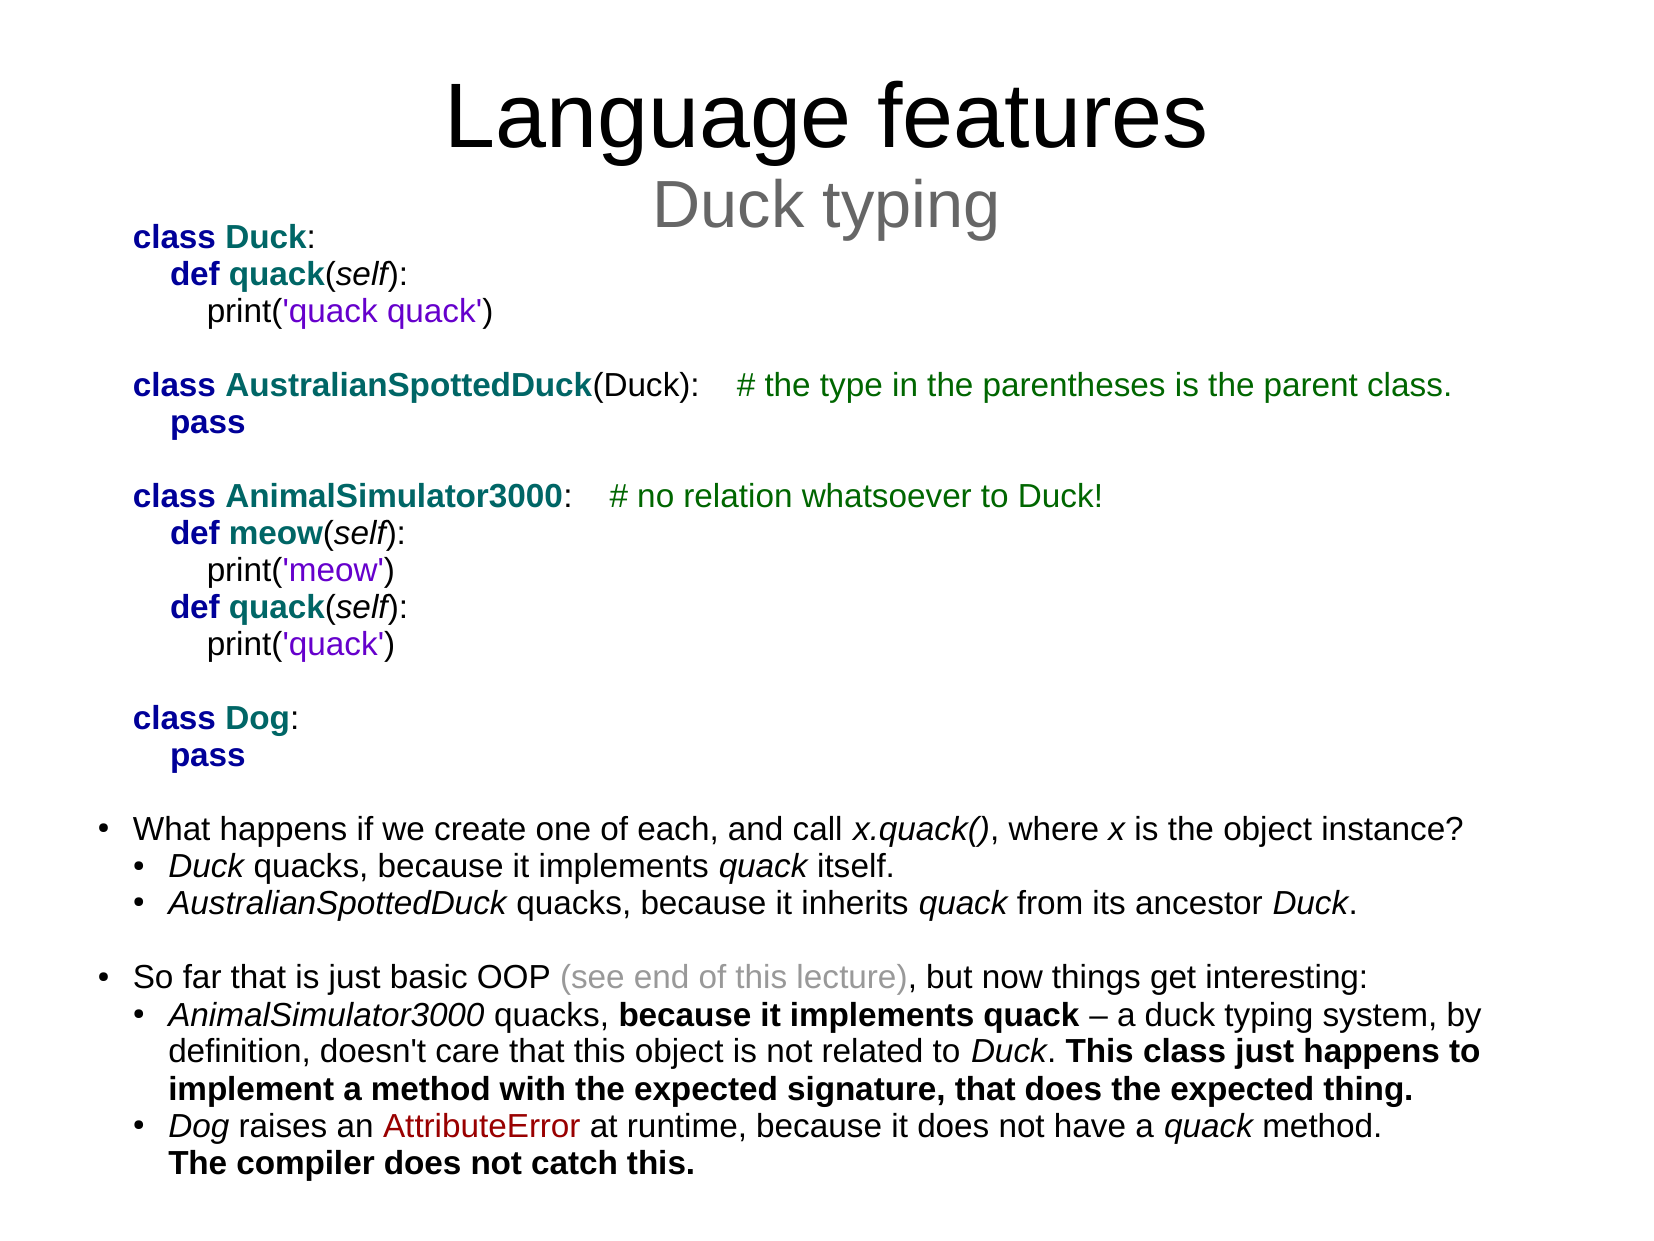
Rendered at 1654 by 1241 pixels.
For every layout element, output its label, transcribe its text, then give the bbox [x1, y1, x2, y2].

title Language features Duck typing [82, 49, 1571, 257]
text_box class Duck: def quack(self): print('quack quack') class AustralianSpottedDuck(Duck): # the type in the parentheses is the parent class. pass class AnimalSimulator3000: # no relation whatsoever to Duck! def meow(self): print('meow') def quack(self): print('quack') class Dog: pass What happens if we create one of each, and call x.quack(), where x is the object instance? Duck quacks, because it implements quack itself. AustralianSpottedDuck quacks, because it inherits quack from its ancestor Duck. So far that is just basic OOP (see end of this lecture), but now things get interesting: AnimalSimulator3000 quacks, because it implements quack – a duck typing system, by definition, doesn't care that this object is not related to Duck. This class just happens to implement a method with the expected signature, that does the expected thing. Dog raises an AttributeError at runtime, because it does not have a quack method. The compiler does not catch this. [82, 211, 1561, 1241]
